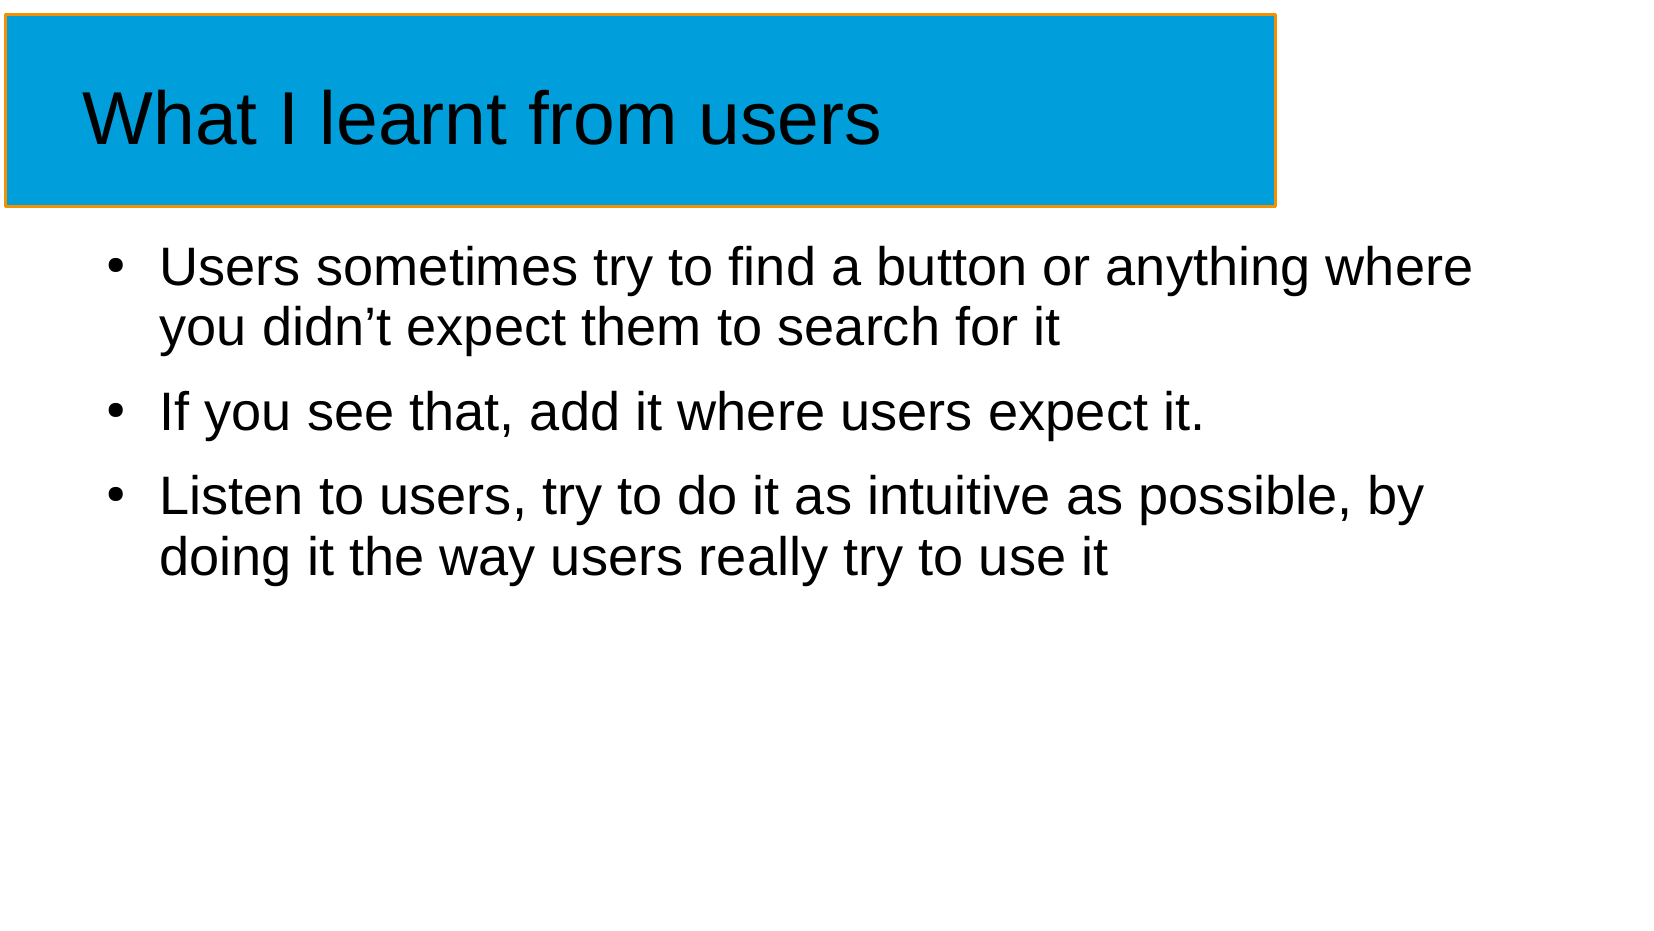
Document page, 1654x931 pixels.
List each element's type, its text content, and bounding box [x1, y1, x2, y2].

list Users sometimes try to find a button or anything where you didn’t expect them to search for it If you see that, add it where users expect it. Listen to users, try to do it as intuitive as possible, by doing it the way users really try to use it [88, 236, 1565, 798]
title What I learnt from users [82, 44, 1235, 192]
